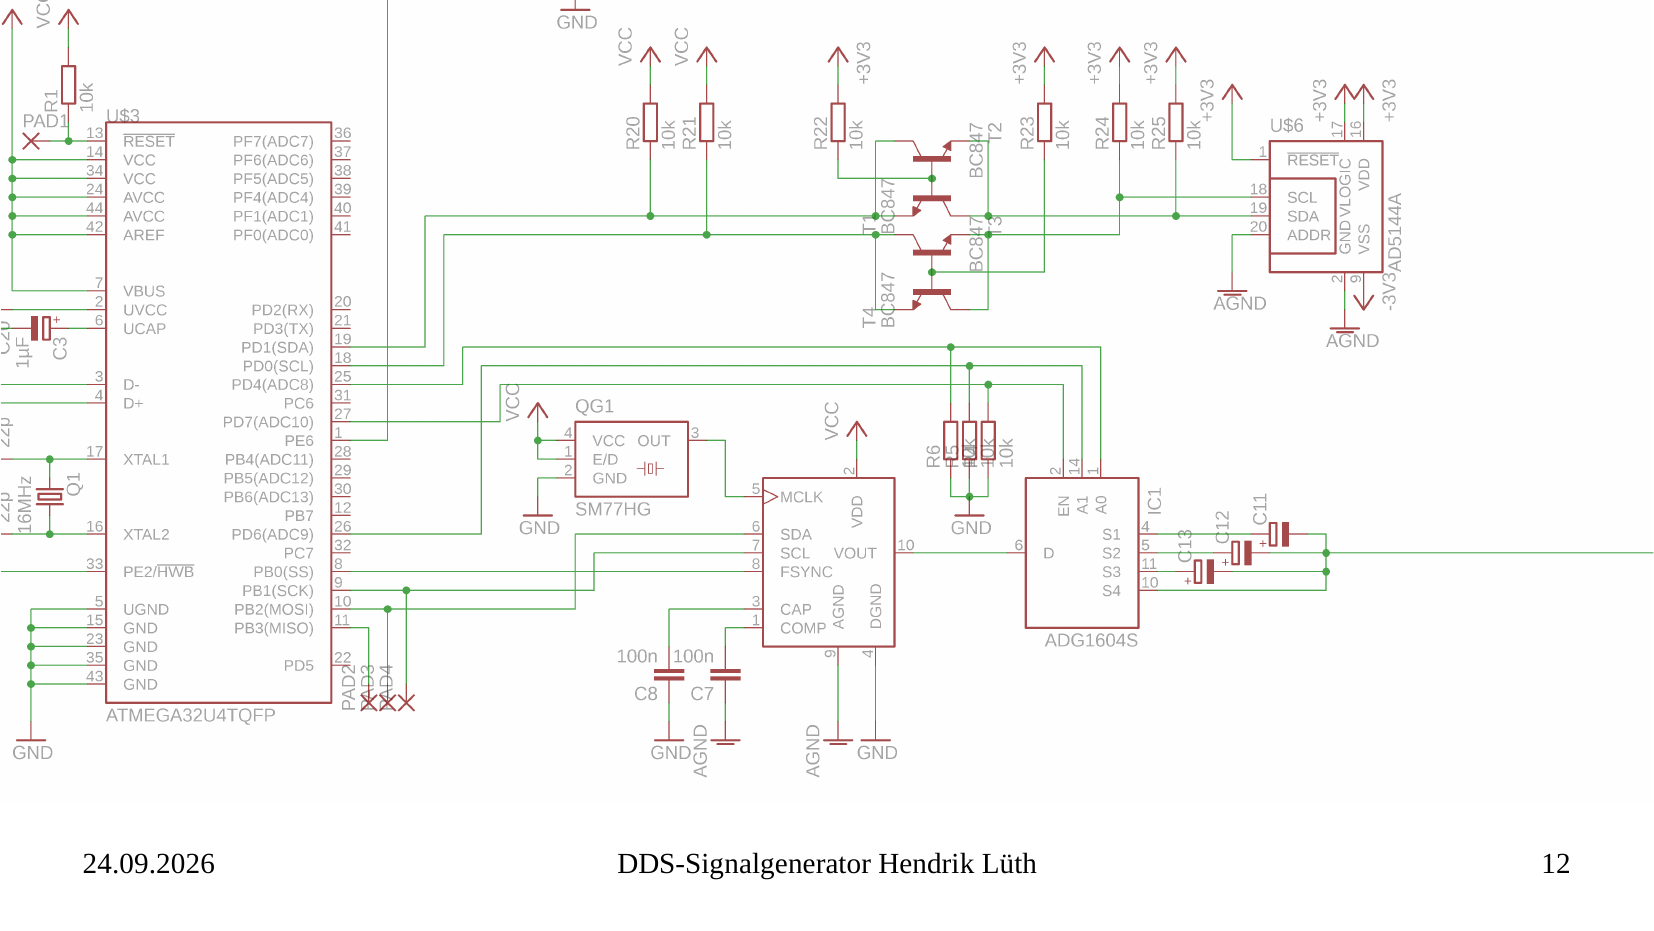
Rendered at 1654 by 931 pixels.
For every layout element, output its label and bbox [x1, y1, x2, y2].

picture [1, 0, 1654, 804]
